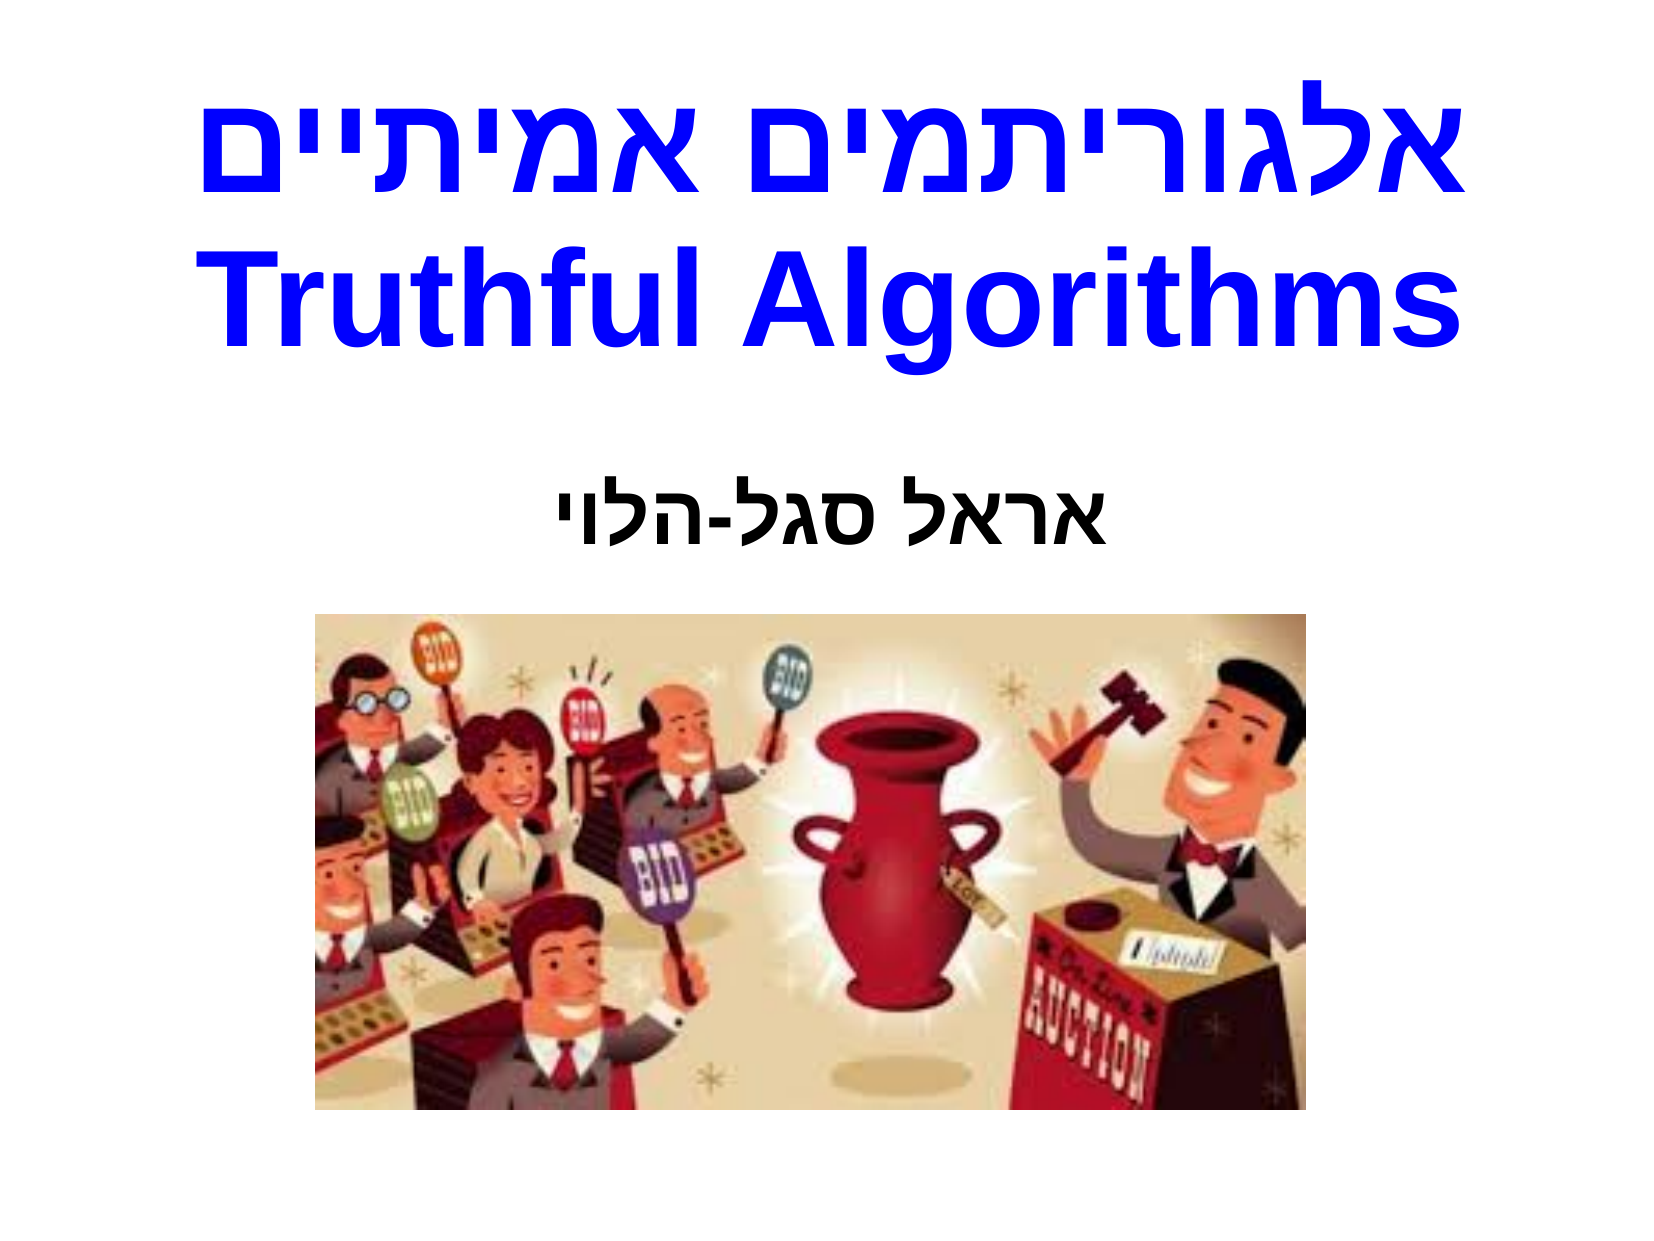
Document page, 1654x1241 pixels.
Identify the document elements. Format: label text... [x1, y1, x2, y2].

picture [315, 614, 1306, 1110]
title אלגוריתמים אמיתיים Truthful Algorithms אראל סגל-הלוי [86, 35, 1576, 595]
